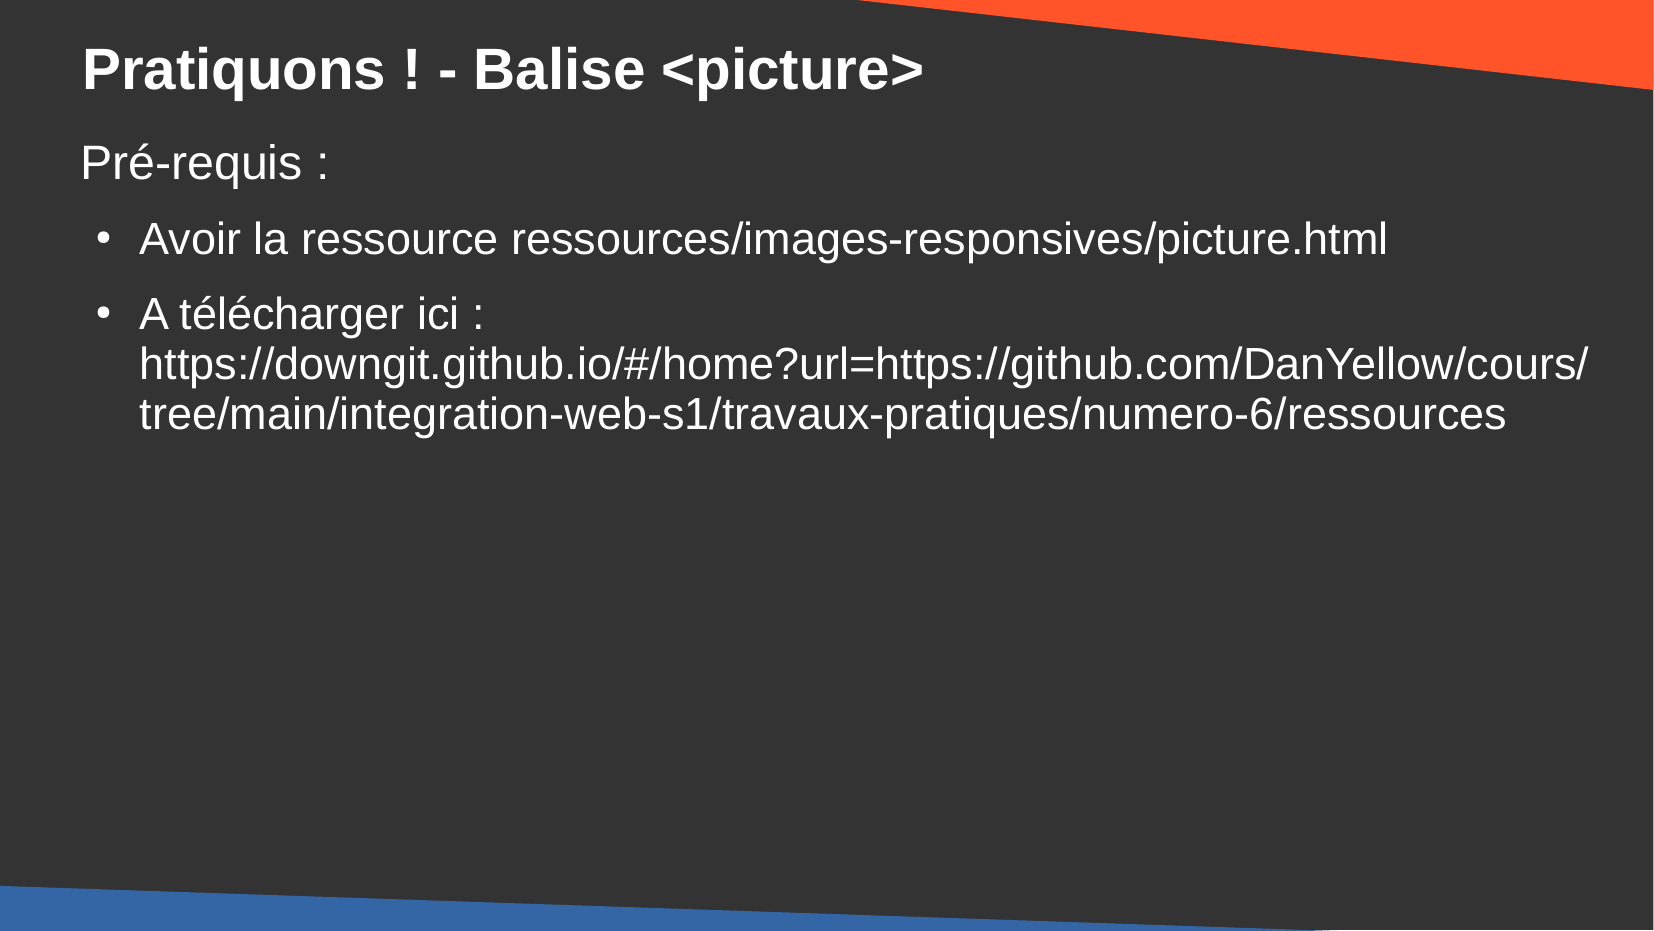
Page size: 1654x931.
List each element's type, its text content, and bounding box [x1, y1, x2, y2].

title Pratiquons ! - Balise <picture> [82, 37, 1571, 114]
text_box [857, 0, 1654, 90]
text_box [0, 885, 1337, 931]
list Pré-requis : Avoir la ressource ressources/images-responsives/picture.html A télécharger ici : https://downgit.github.io/#/home?url=https://github.com/DanYellow/cours/tree/main/integration-web-s1/travaux-pratiques/numero-6/ressources [80, 135, 1620, 473]
